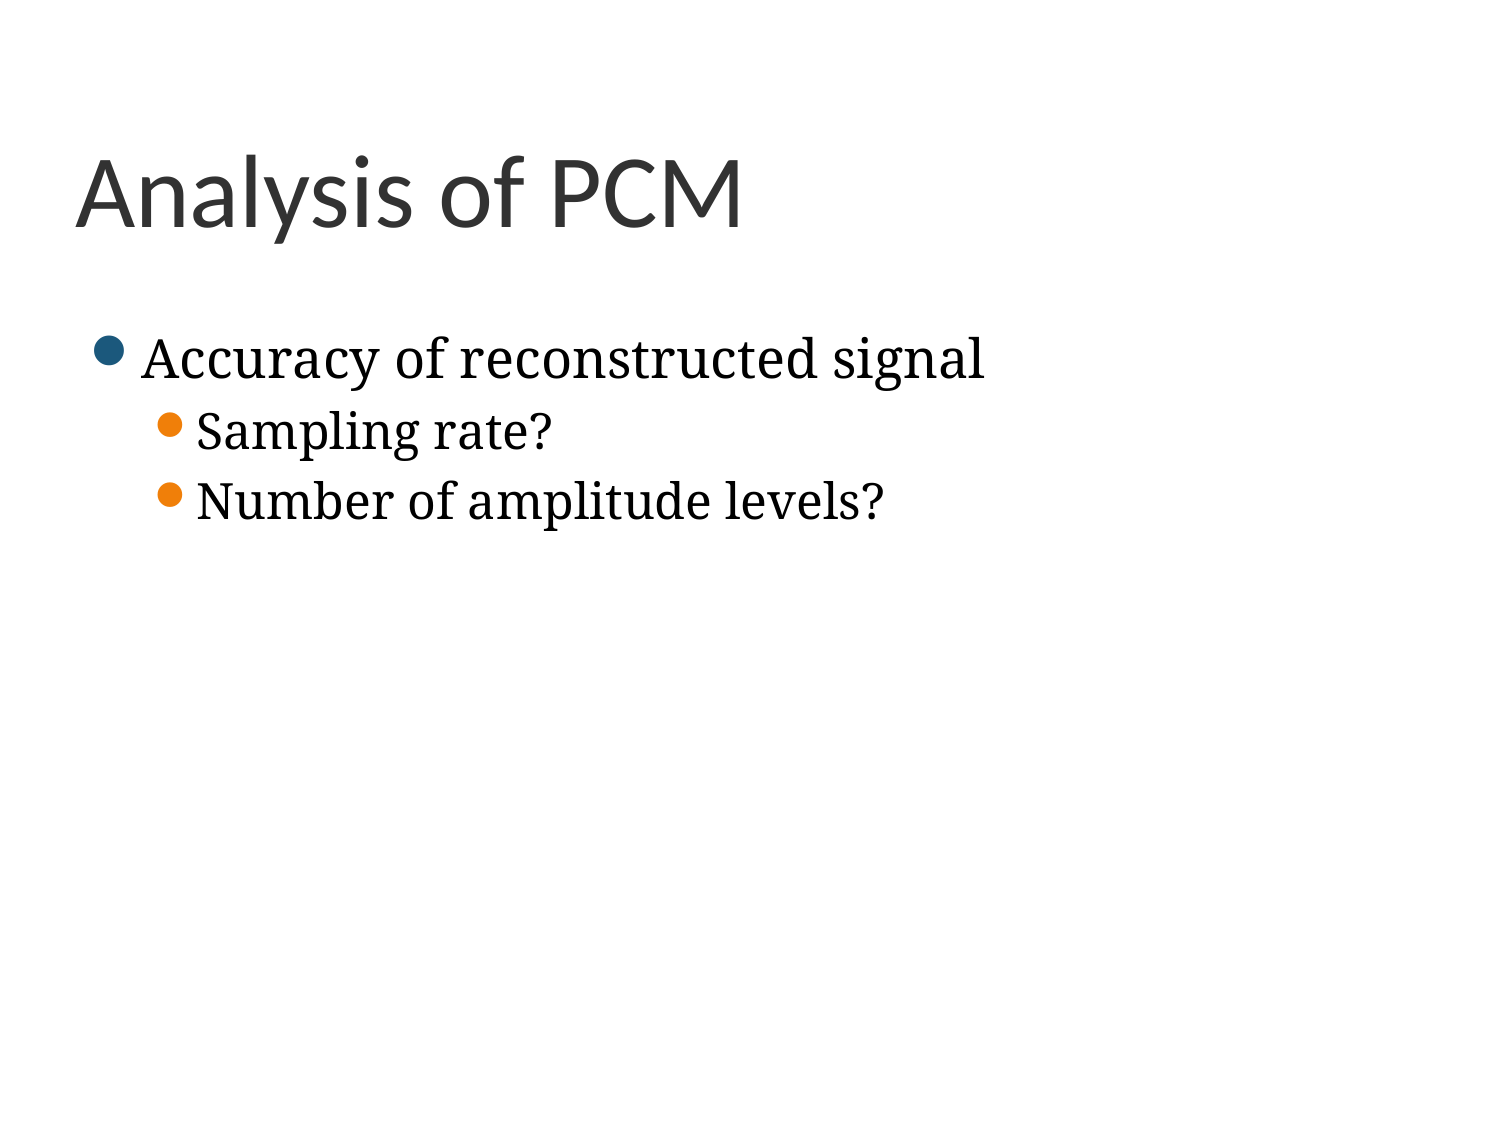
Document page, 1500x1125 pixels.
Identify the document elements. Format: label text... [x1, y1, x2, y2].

text_box Accuracy of reconstructed signal Sampling rate? Number of amplitude levels? [75, 317, 1426, 1038]
title Analysis of PCM [75, 115, 1426, 304]
